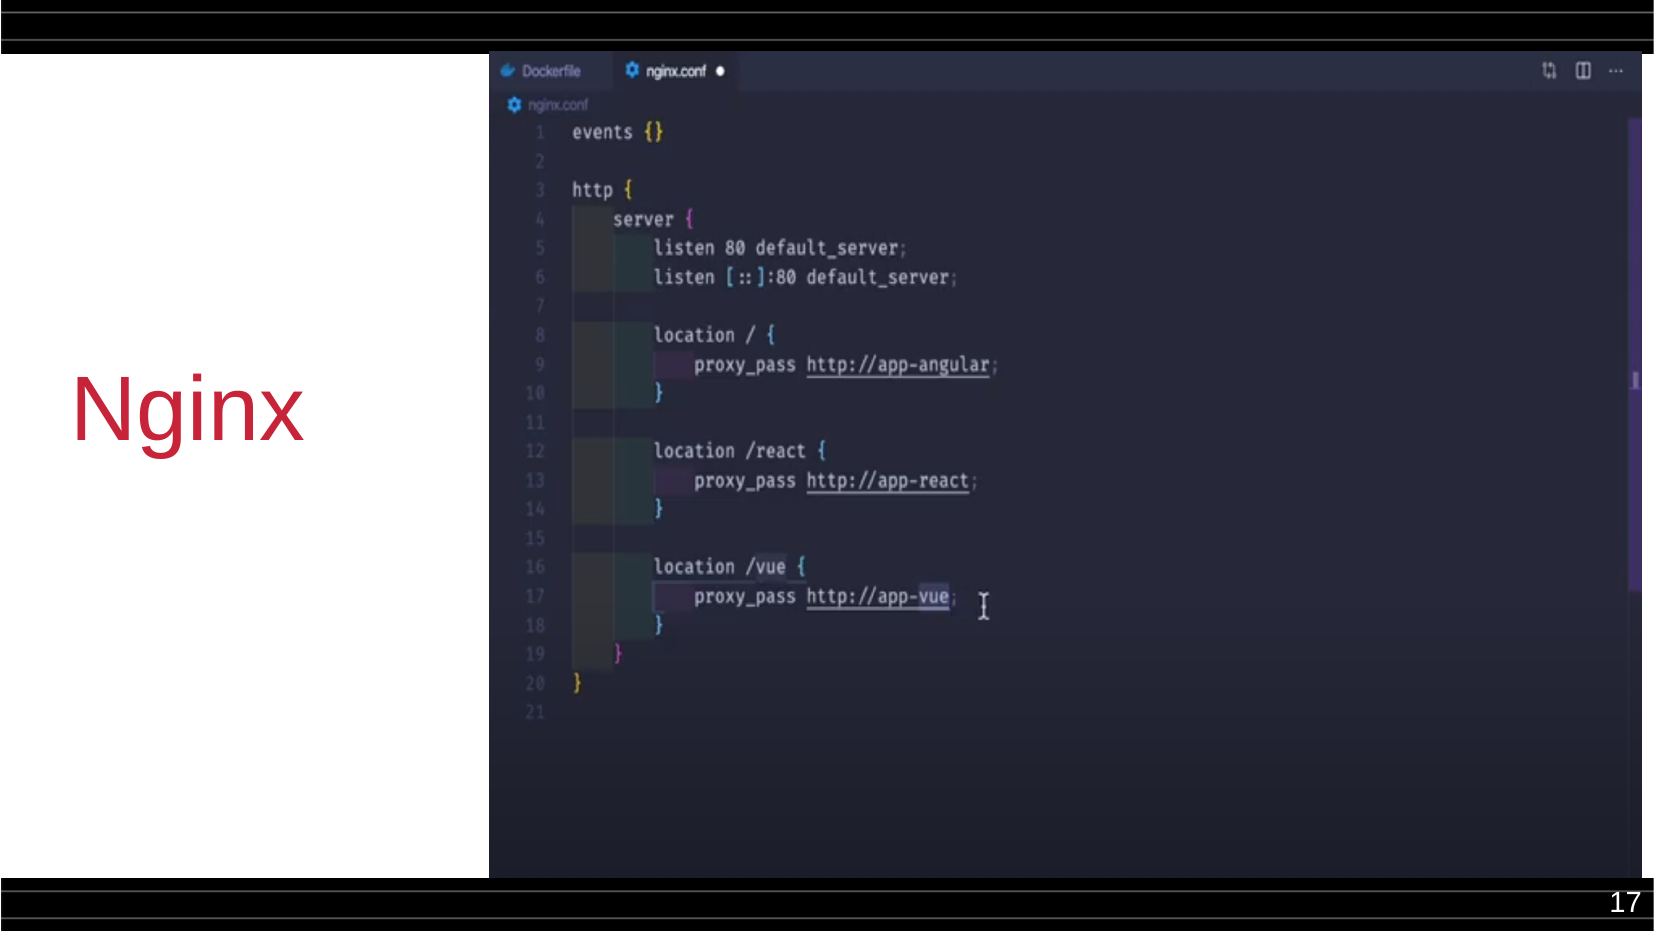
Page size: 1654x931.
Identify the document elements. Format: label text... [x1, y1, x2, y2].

title Nginx [70, 330, 489, 486]
picture [1, 0, 1654, 931]
